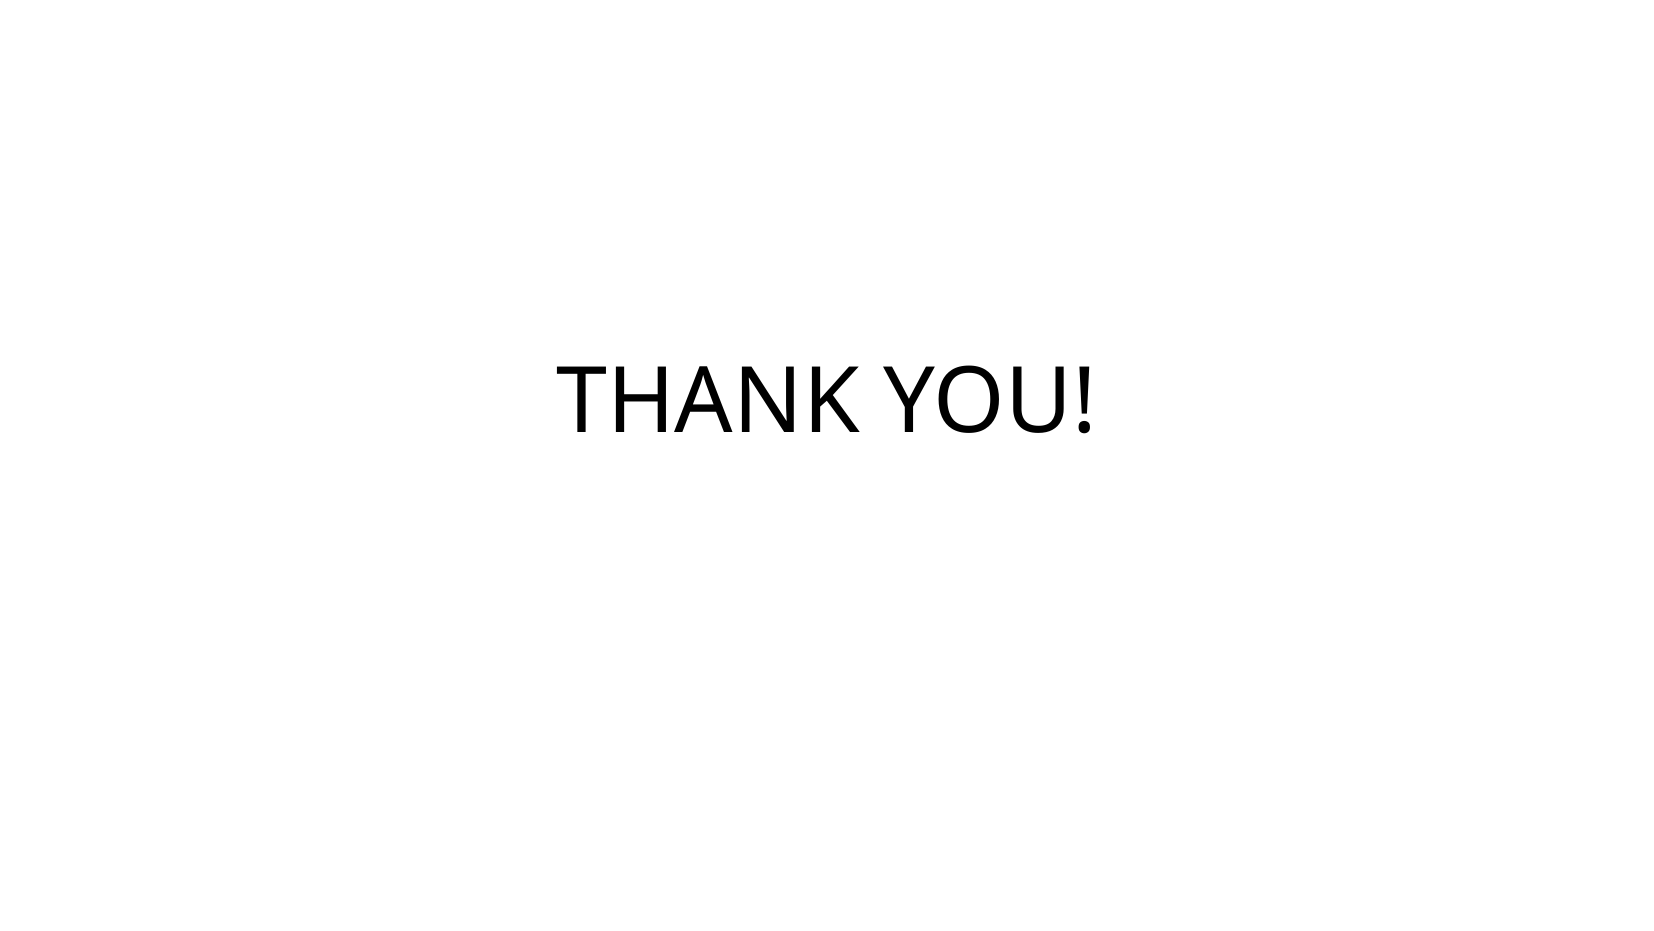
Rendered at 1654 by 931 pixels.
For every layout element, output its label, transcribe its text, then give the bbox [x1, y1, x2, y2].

subtitle THANK YOU! [82, 37, 1571, 757]
